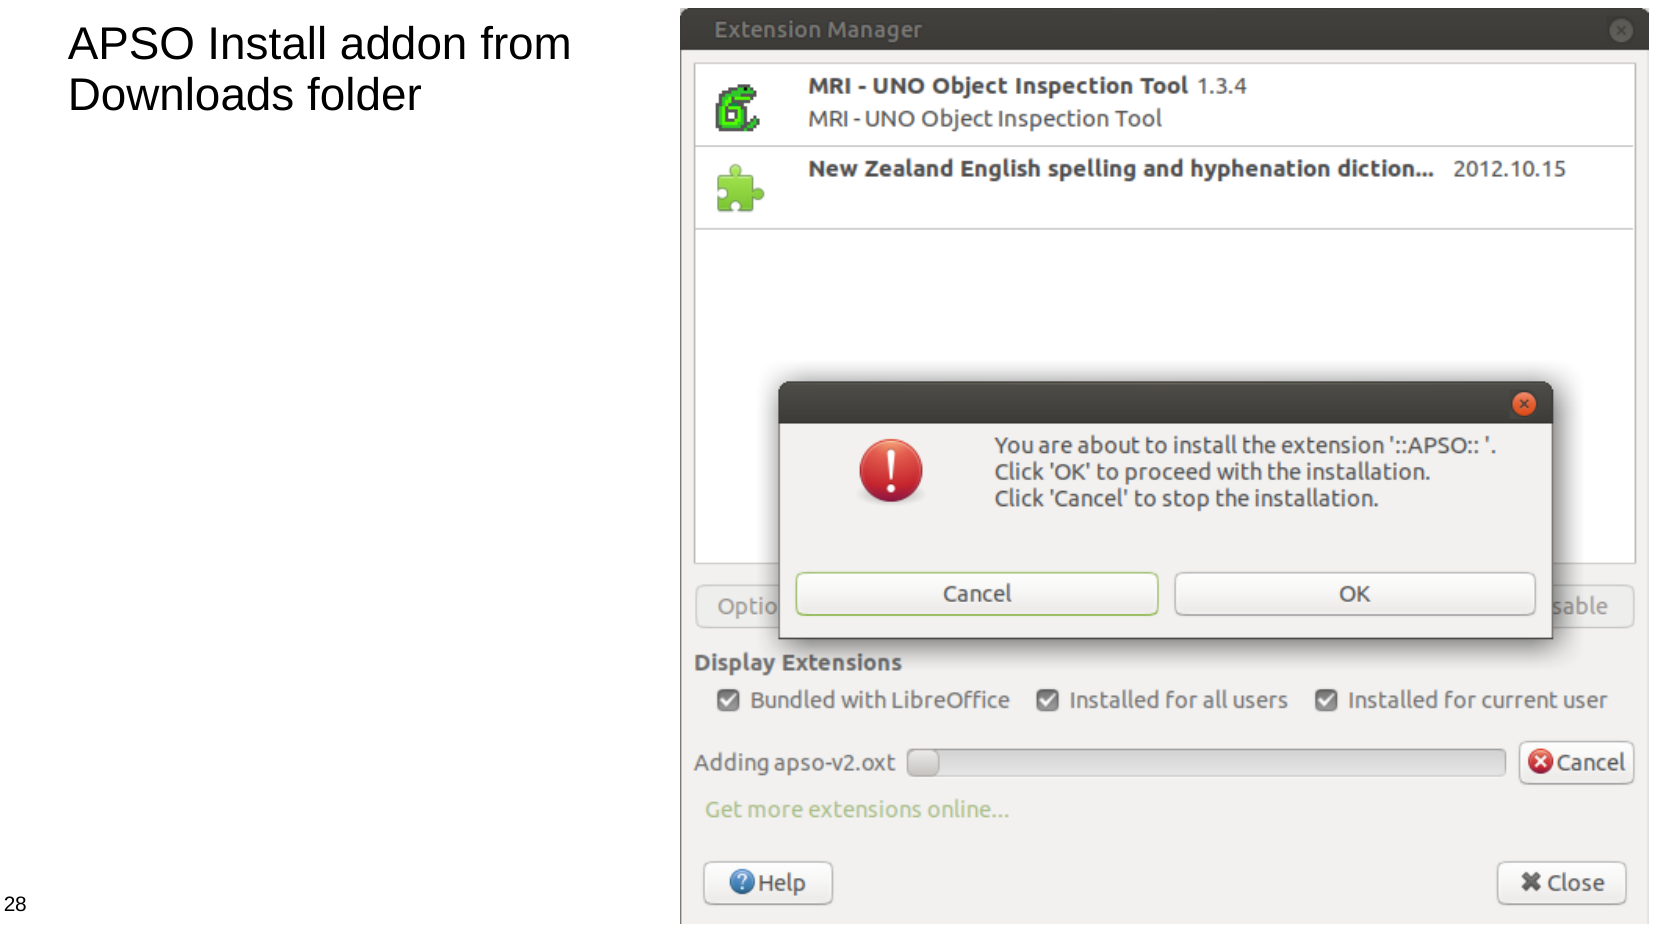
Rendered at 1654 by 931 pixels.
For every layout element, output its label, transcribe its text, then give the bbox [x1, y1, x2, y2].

picture [680, 8, 1649, 924]
text_box <number> [0, 885, 113, 924]
subtitle APSO Install addon from Downloads folder [67, 17, 680, 223]
